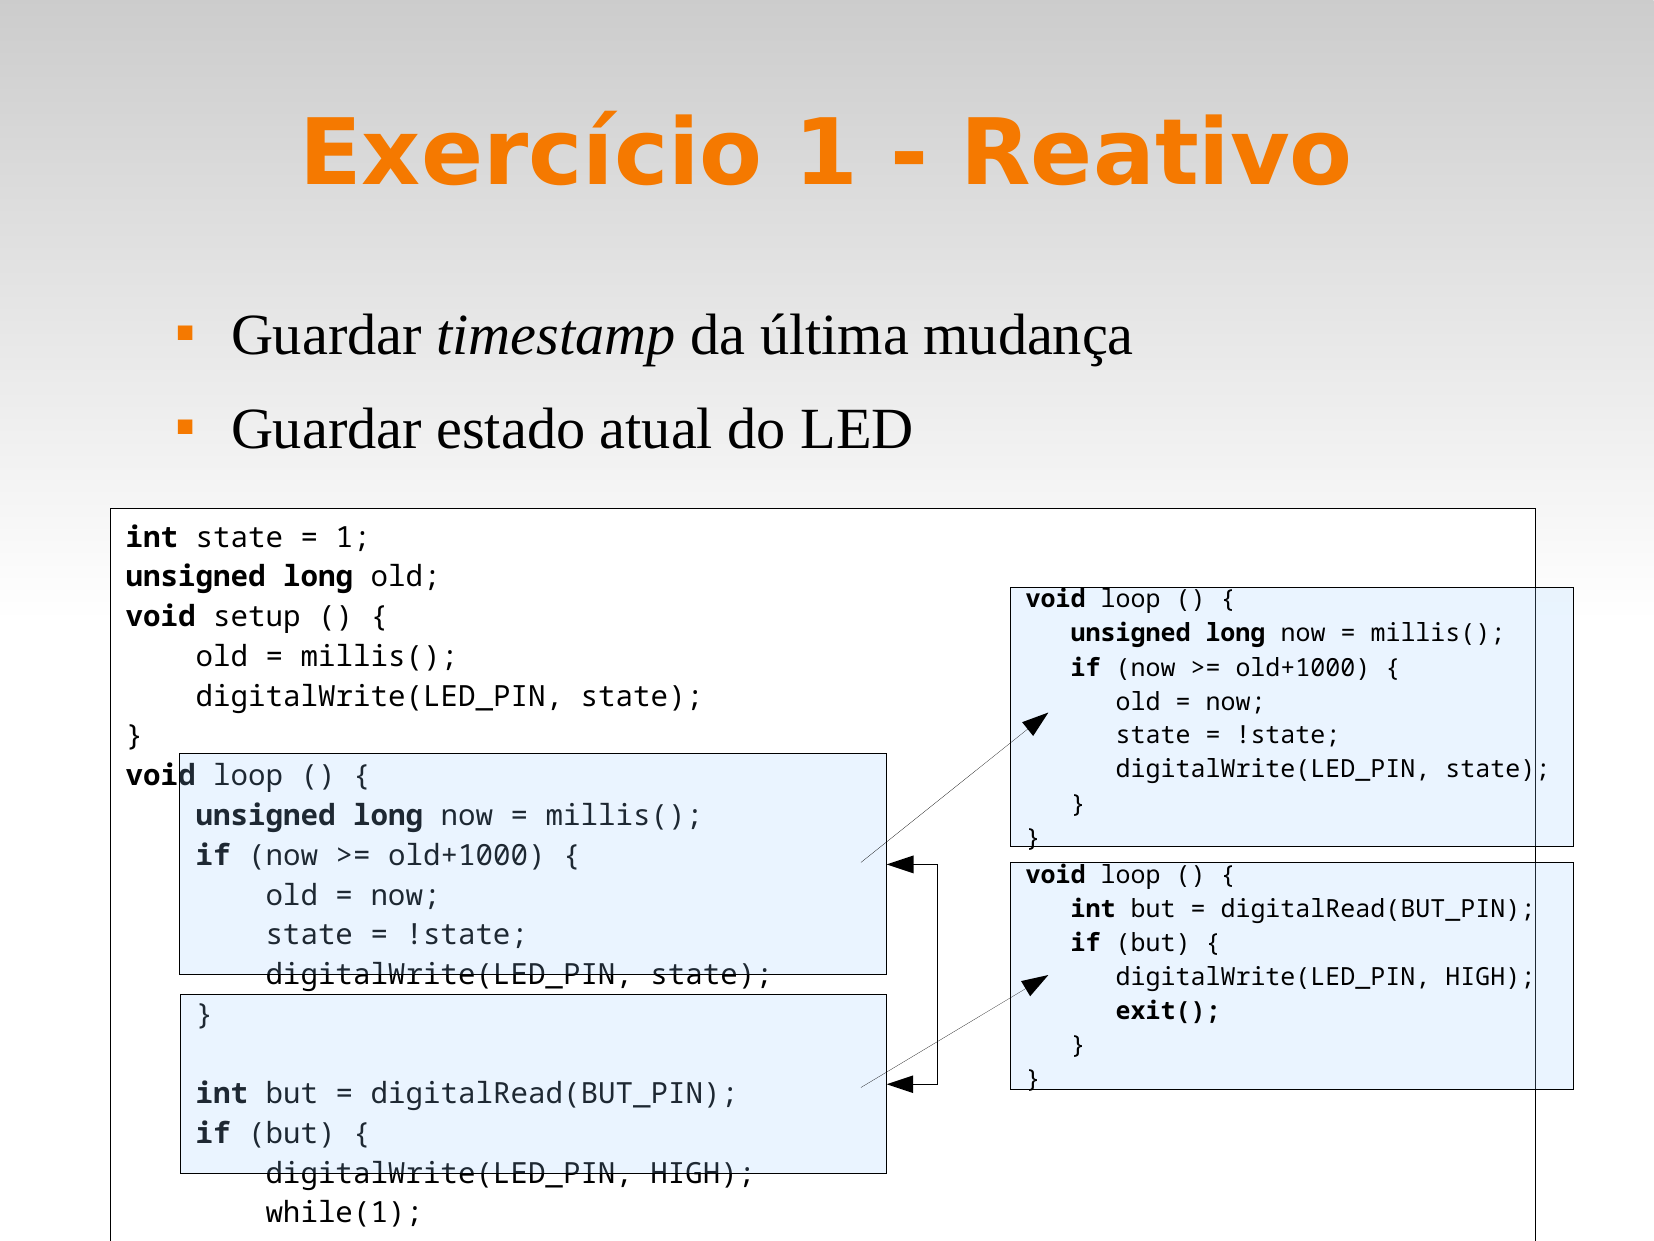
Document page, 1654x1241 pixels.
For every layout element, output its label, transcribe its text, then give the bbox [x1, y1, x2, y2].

text_box void loop () { unsigned long now = millis(); if (now >= old+1000) { old = now; state = !state; digitalWrite(LED_PIN, state); } } [1010, 587, 1574, 847]
text_box int state = 1; unsigned long old; void setup () { old = millis(); digitalWrite(LED_PIN, state); } void loop () { unsigned long now = millis(); if (now >= old+1000) { old = now; state = !state; digitalWrite(LED_PIN, state); } int but = digitalRead(BUT_PIN); if (but) { digitalWrite(LED_PIN, HIGH); while(1); } } [110, 508, 1536, 1212]
text_box int state = 1; unsigned long old; void setup () { old = millis(); digitalWrite(LED_PIN, state); } void loop () { unsigned long now = millis(); if (now >= old+1000) { old = now; state = !state; digitalWrite(LED_PIN, state); } int but = digitalRead(BUT_PIN); if (but) { digitalWrite(LED_PIN, HIGH); while(1); } } [887, 745, 1536, 1040]
text_box [180, 994, 887, 1174]
title Exercício 1 - Reativo [82, 49, 1571, 257]
text_box [179, 753, 887, 975]
list Guardar timestamp da última mudança Guardar estado atual do LED [89, 302, 1576, 1121]
text_box void loop () { int but = digitalRead(BUT_PIN); if (but) { digitalWrite(LED_PIN, HIGH); exit(); } } [1010, 862, 1574, 1090]
